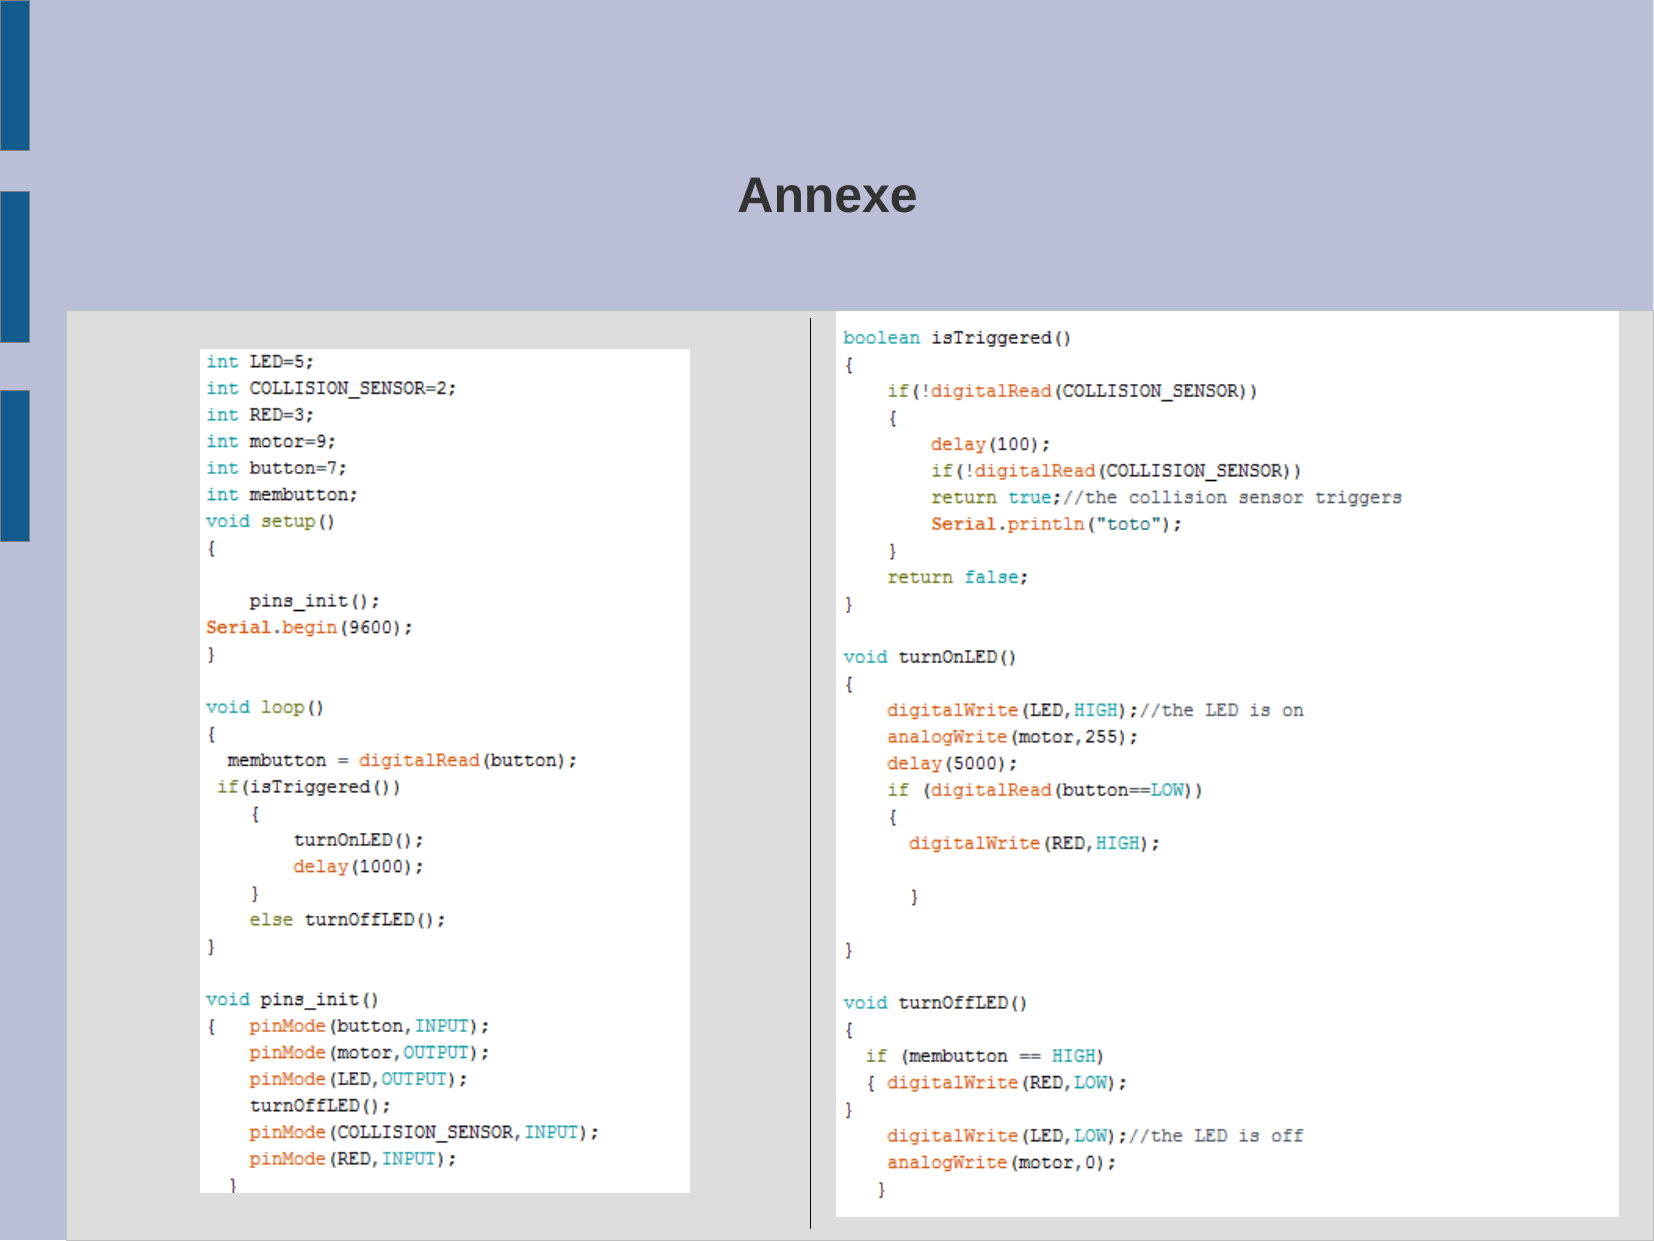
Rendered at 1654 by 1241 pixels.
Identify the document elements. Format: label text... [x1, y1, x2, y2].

title Annexe [121, 91, 1534, 299]
picture [200, 349, 690, 1193]
picture [836, 311, 1619, 1217]
